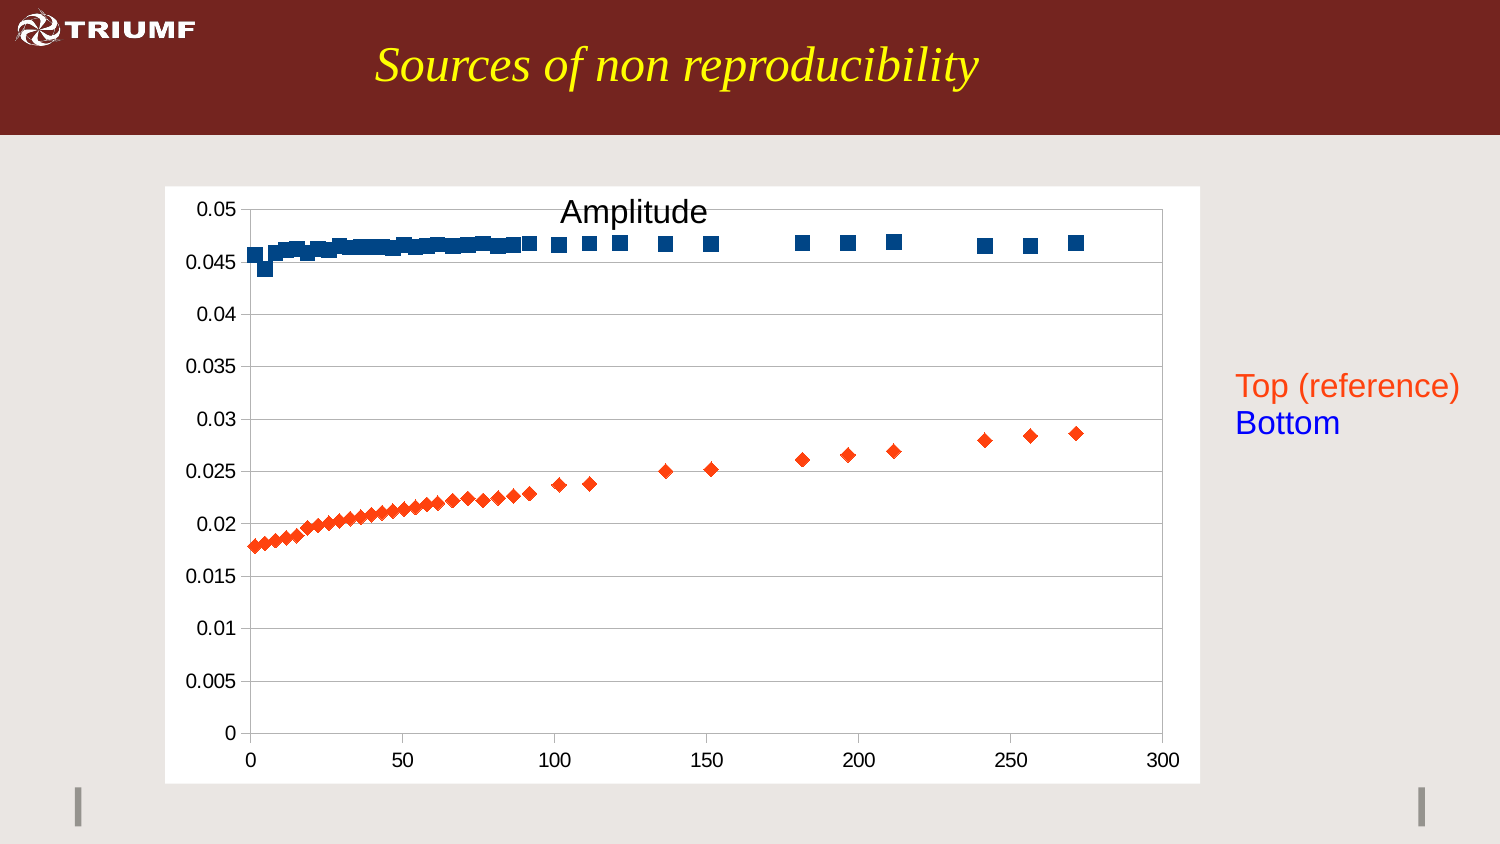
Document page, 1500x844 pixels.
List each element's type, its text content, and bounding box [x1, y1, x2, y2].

text_box Amplitude [510, 186, 1500, 481]
text_box Top (reference) Bottom [1185, 360, 1500, 654]
text_box Sources of non reproducibility [360, 30, 1141, 101]
picture [15, 8, 195, 46]
chart [165, 186, 1201, 784]
